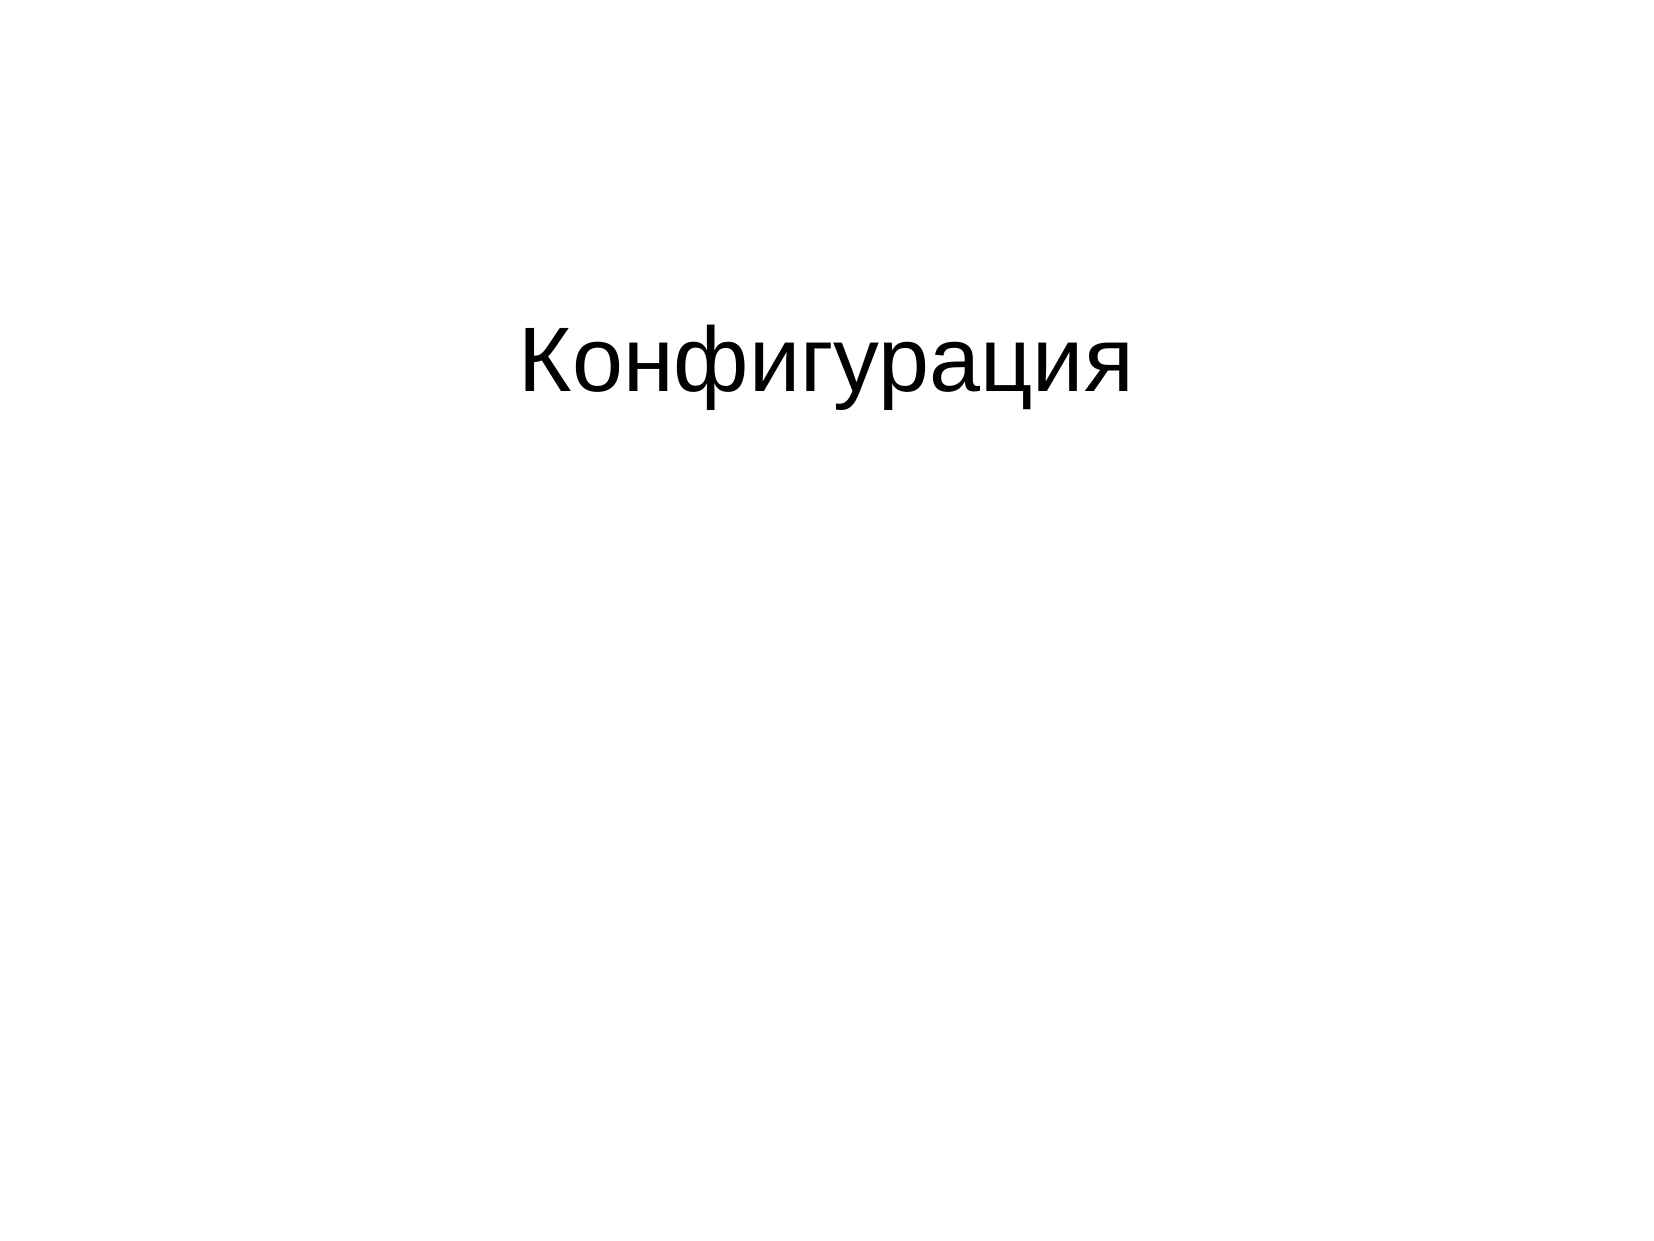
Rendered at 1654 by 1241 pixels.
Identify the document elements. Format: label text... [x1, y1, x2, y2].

title Конфигурация [82, 256, 1571, 464]
